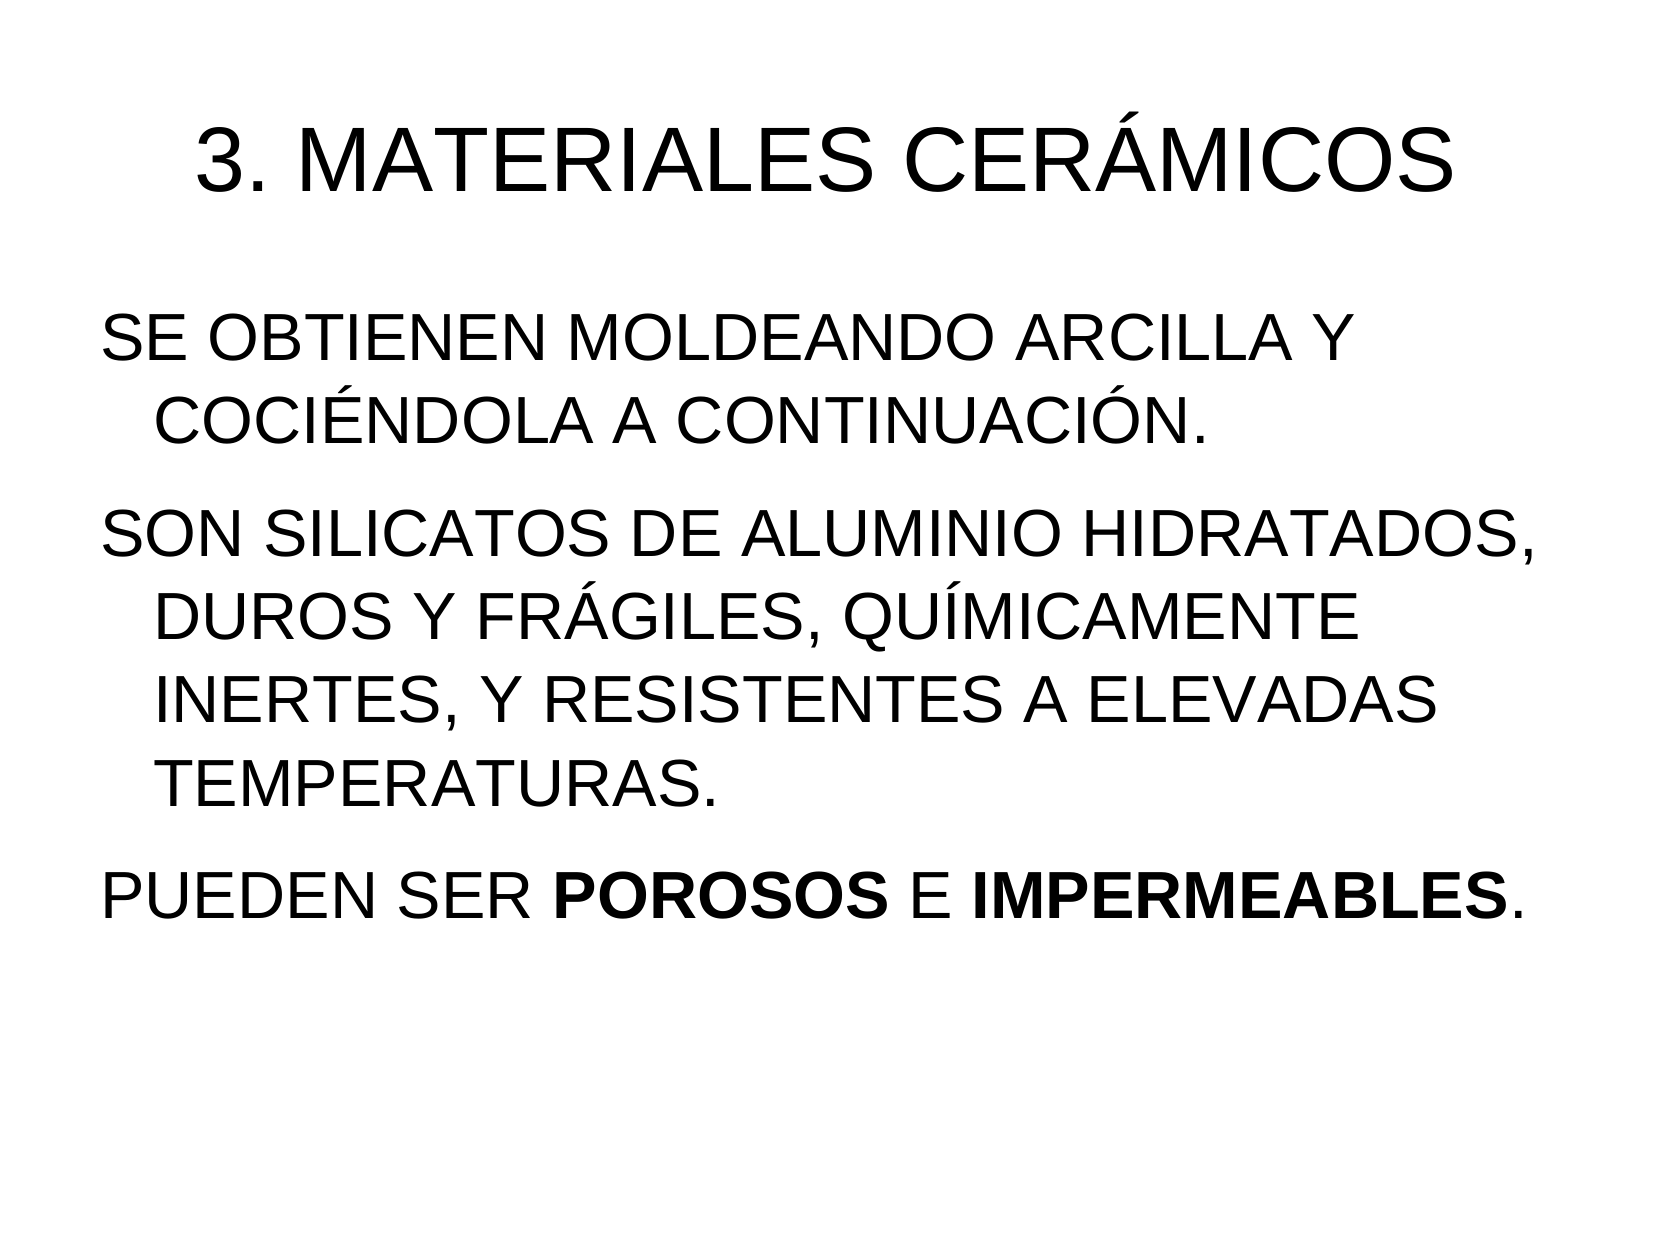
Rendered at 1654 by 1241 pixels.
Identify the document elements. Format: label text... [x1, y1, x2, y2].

list SE OBTIENEN MOLDEANDO ARCILLA Y COCIÉNDOLA A CONTINUACIÓN. SON SILICATOS DE ALUMINIO HIDRATADOS, DUROS Y FRÁGILES, QUÍMICAMENTE INERTES, Y RESISTENTES A ELEVADAS TEMPERATURAS. PUEDEN SER POROSOS E IMPERMEABLES. [82, 290, 1571, 1109]
title 3. MATERIALES CERÁMICOS [82, 56, 1571, 249]
